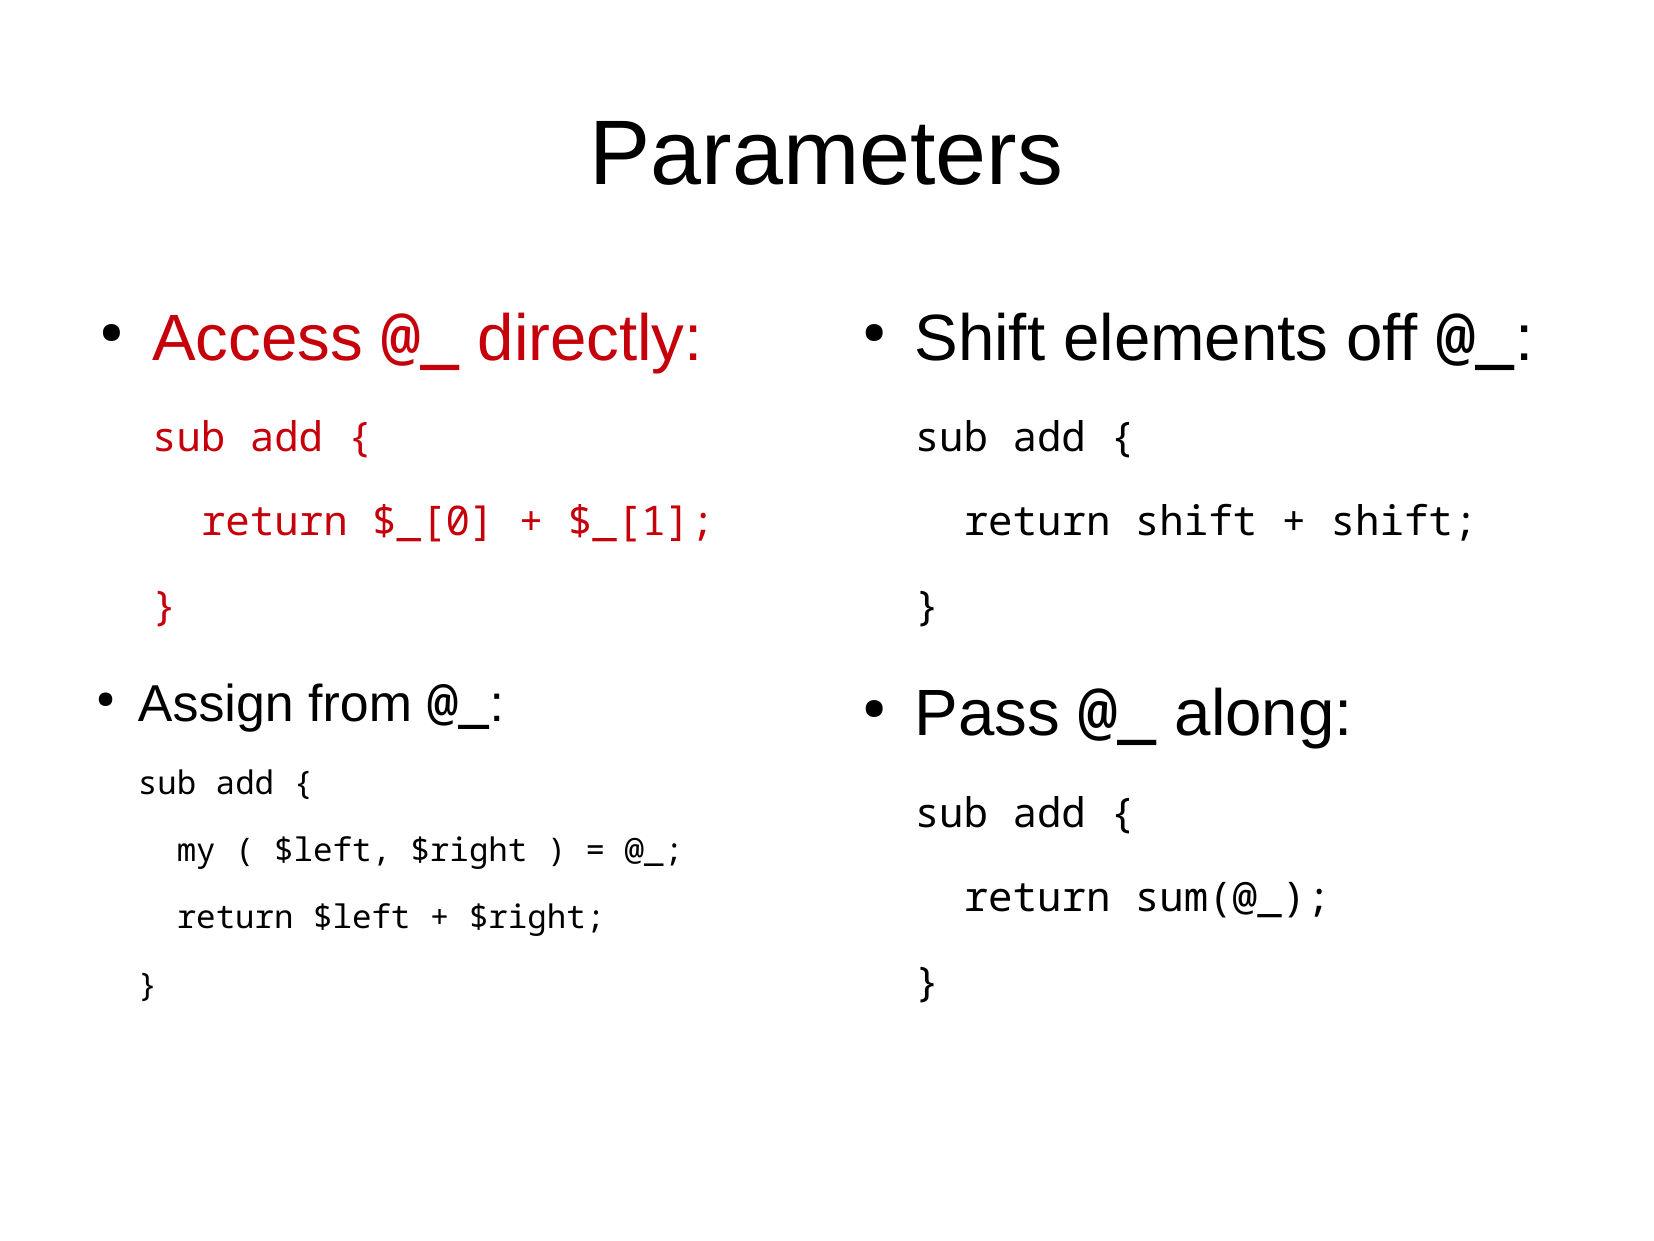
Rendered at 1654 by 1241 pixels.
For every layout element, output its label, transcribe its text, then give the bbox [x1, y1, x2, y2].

list Pass @_ along: sub add { return sum(@_); } [845, 665, 1572, 1009]
title Parameters [82, 49, 1571, 257]
list Shift elements off @_: sub add { return shift + shift; } [845, 290, 1572, 634]
list Access @_ directly: sub add { return $_[0] + $_[1]; } [82, 290, 809, 634]
list Assign from @_: sub add { my ( $left, $right ) = @_; return $left + $right; } [82, 665, 809, 1009]
